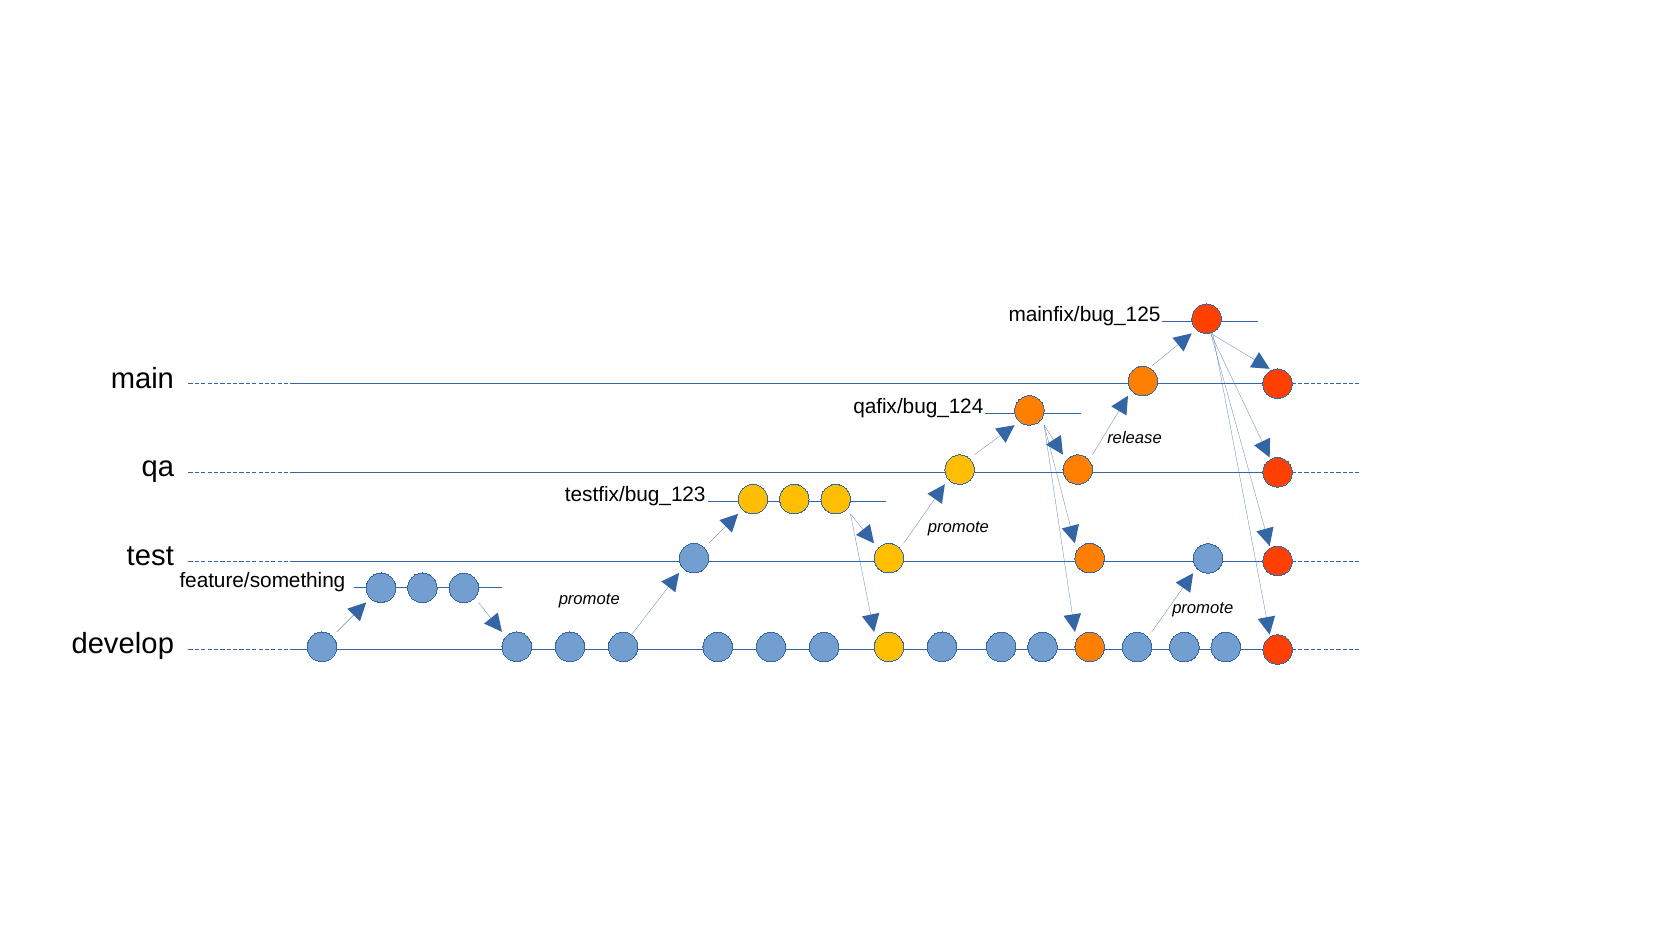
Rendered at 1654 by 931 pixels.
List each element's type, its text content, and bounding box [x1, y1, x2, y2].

text_box [1062, 454, 1093, 485]
text_box test [111, 531, 189, 580]
text_box promote [543, 581, 635, 616]
text_box [927, 631, 957, 662]
text_box [448, 573, 479, 603]
text_box [1262, 634, 1293, 665]
text_box [1074, 632, 1105, 662]
text_box [1128, 366, 1158, 396]
text_box [1262, 368, 1293, 399]
text_box [1210, 632, 1241, 662]
text_box main [96, 354, 189, 402]
text_box [820, 484, 851, 514]
text_box [1014, 395, 1045, 426]
text_box mainfix/bug_125 [993, 295, 1176, 334]
text_box [1074, 543, 1105, 573]
text_box [407, 572, 438, 603]
text_box [809, 632, 839, 662]
text_box [501, 631, 532, 662]
text_box [1191, 303, 1222, 334]
text_box [307, 631, 337, 662]
text_box feature/something [164, 561, 361, 600]
text_box promote [1157, 590, 1249, 625]
text_box [874, 543, 904, 573]
text_box [874, 632, 904, 662]
text_box [738, 484, 768, 514]
text_box [986, 632, 1016, 662]
text_box [1193, 543, 1223, 574]
text_box develop [56, 620, 189, 668]
text_box [1262, 546, 1293, 576]
text_box [608, 632, 638, 662]
text_box release [1092, 421, 1177, 455]
text_box promote [913, 509, 1004, 544]
text_box testfix/bug_123 [550, 475, 721, 514]
text_box qafix/bug_124 [838, 387, 999, 426]
text_box qa [126, 442, 189, 491]
text_box [1122, 632, 1152, 662]
text_box [555, 631, 585, 662]
text_box [1262, 457, 1293, 488]
text_box [1169, 632, 1200, 662]
text_box [1027, 632, 1058, 662]
text_box [944, 454, 975, 485]
text_box [679, 543, 709, 573]
text_box [756, 632, 786, 662]
text_box [702, 632, 733, 662]
text_box [366, 572, 396, 603]
text_box [779, 484, 810, 514]
